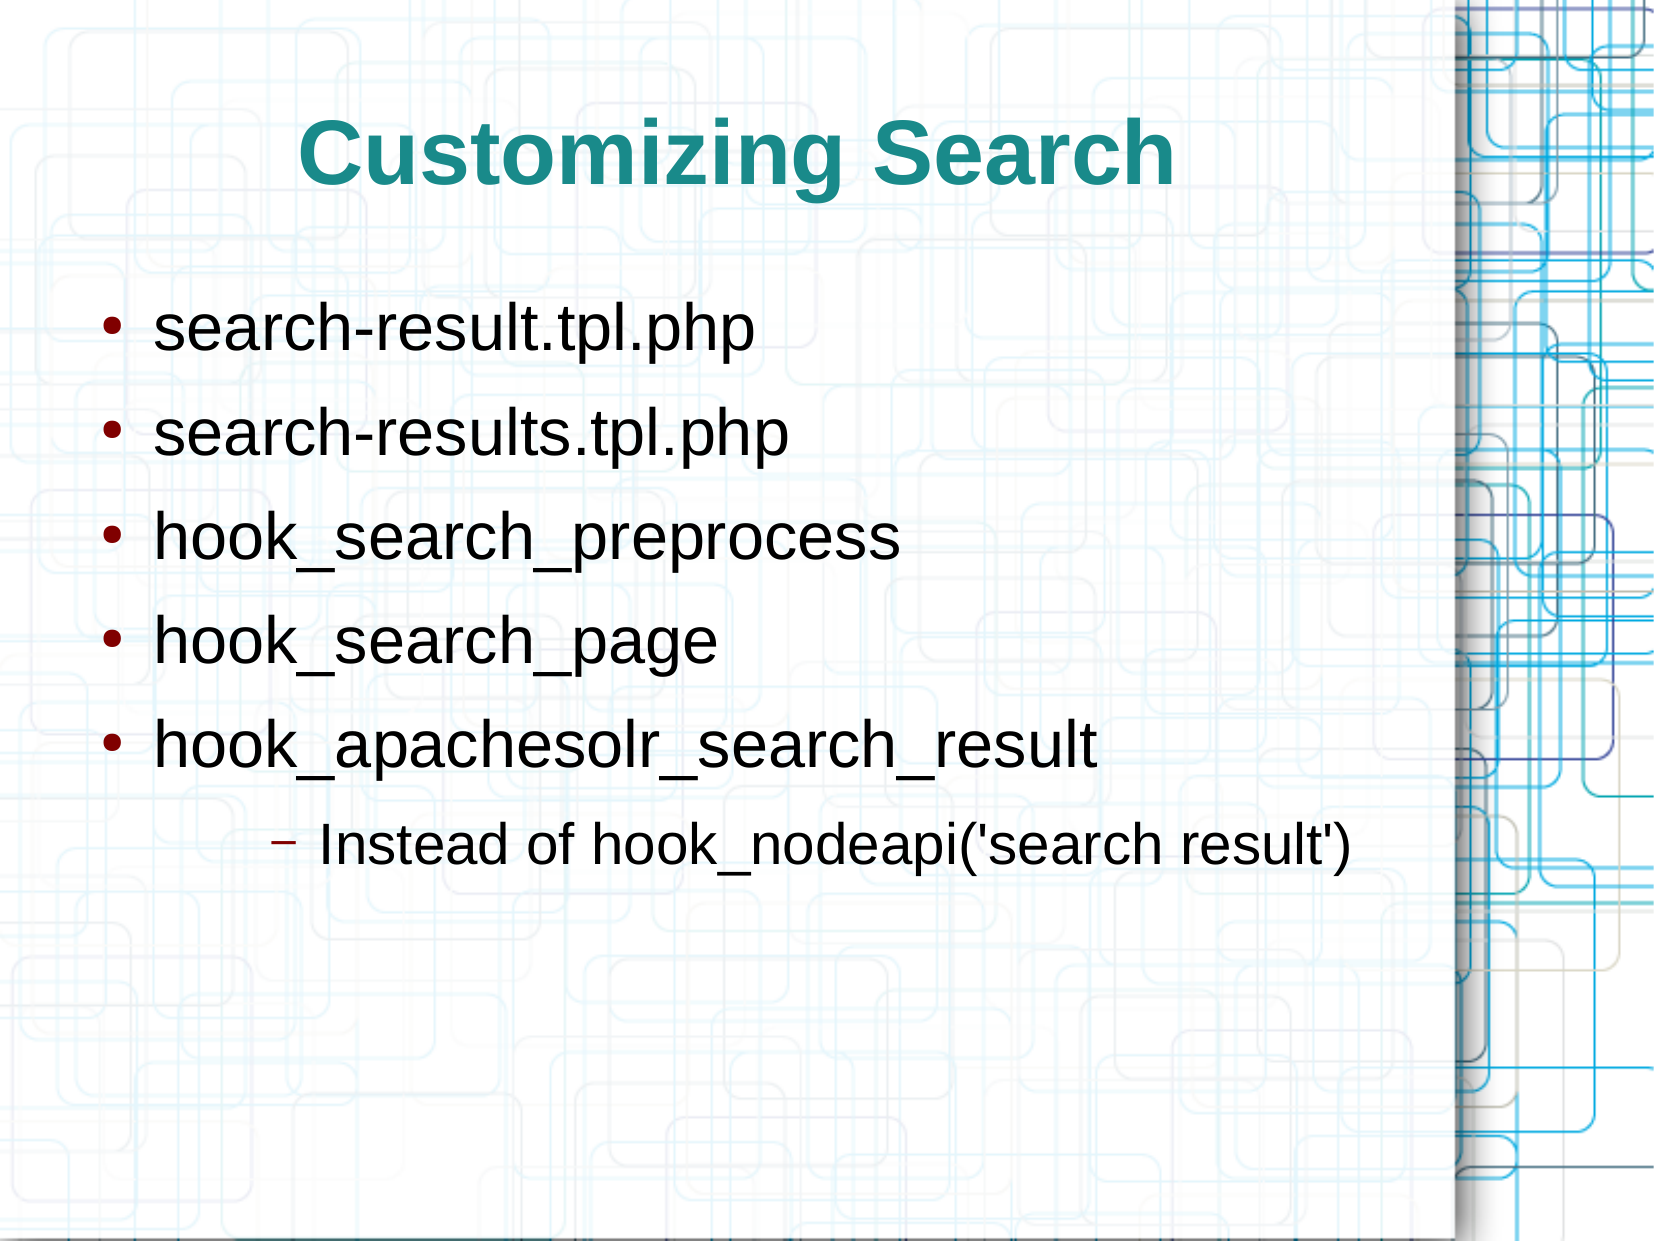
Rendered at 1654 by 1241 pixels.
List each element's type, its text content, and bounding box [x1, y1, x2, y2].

title Customizing Search [59, 56, 1418, 250]
list search-result.tpl.php search-results.tpl.php hook_search_preprocess hook_search_page hook_apachesolr_search_result Instead of hook_nodeapi('search result') [82, 290, 1418, 1094]
picture [0, 0, 1654, 1241]
